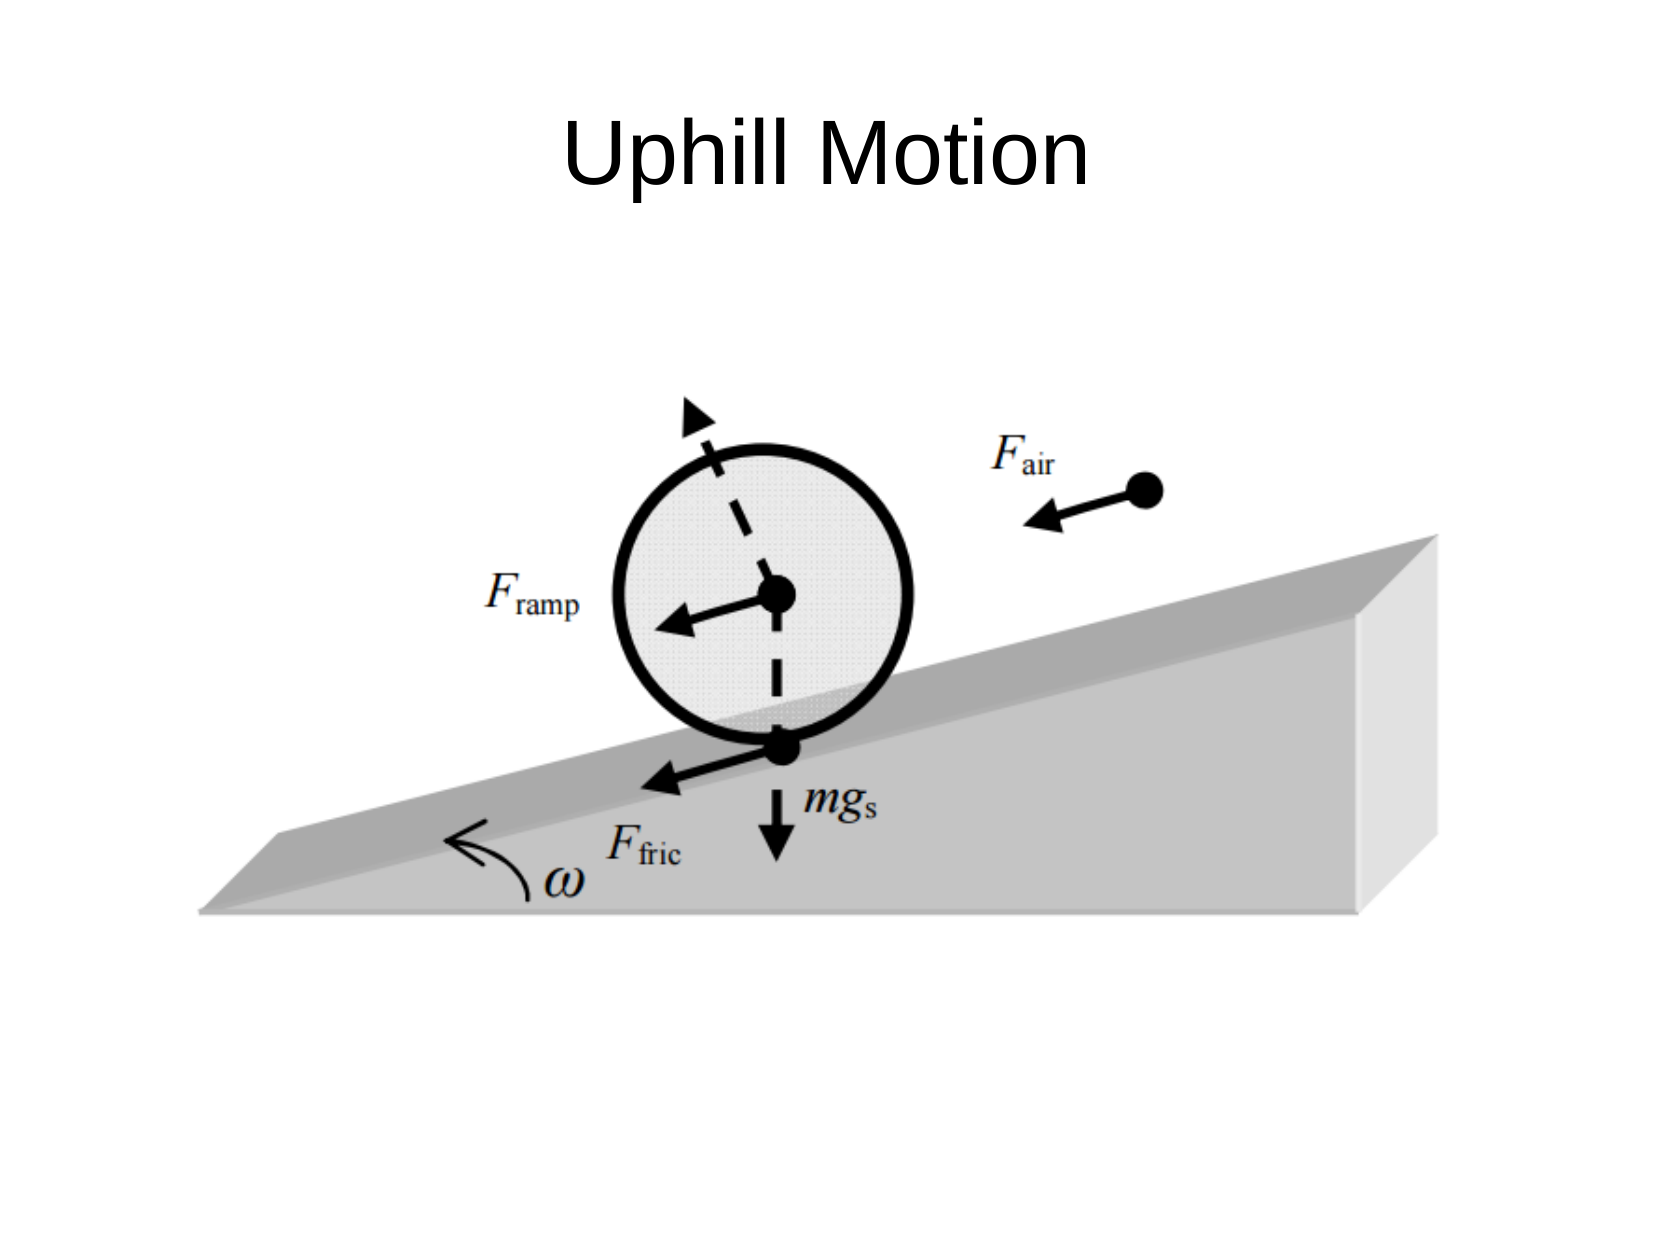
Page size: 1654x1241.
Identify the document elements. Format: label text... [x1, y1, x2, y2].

title Uphill Motion [82, 49, 1571, 257]
picture [179, 374, 1471, 931]
